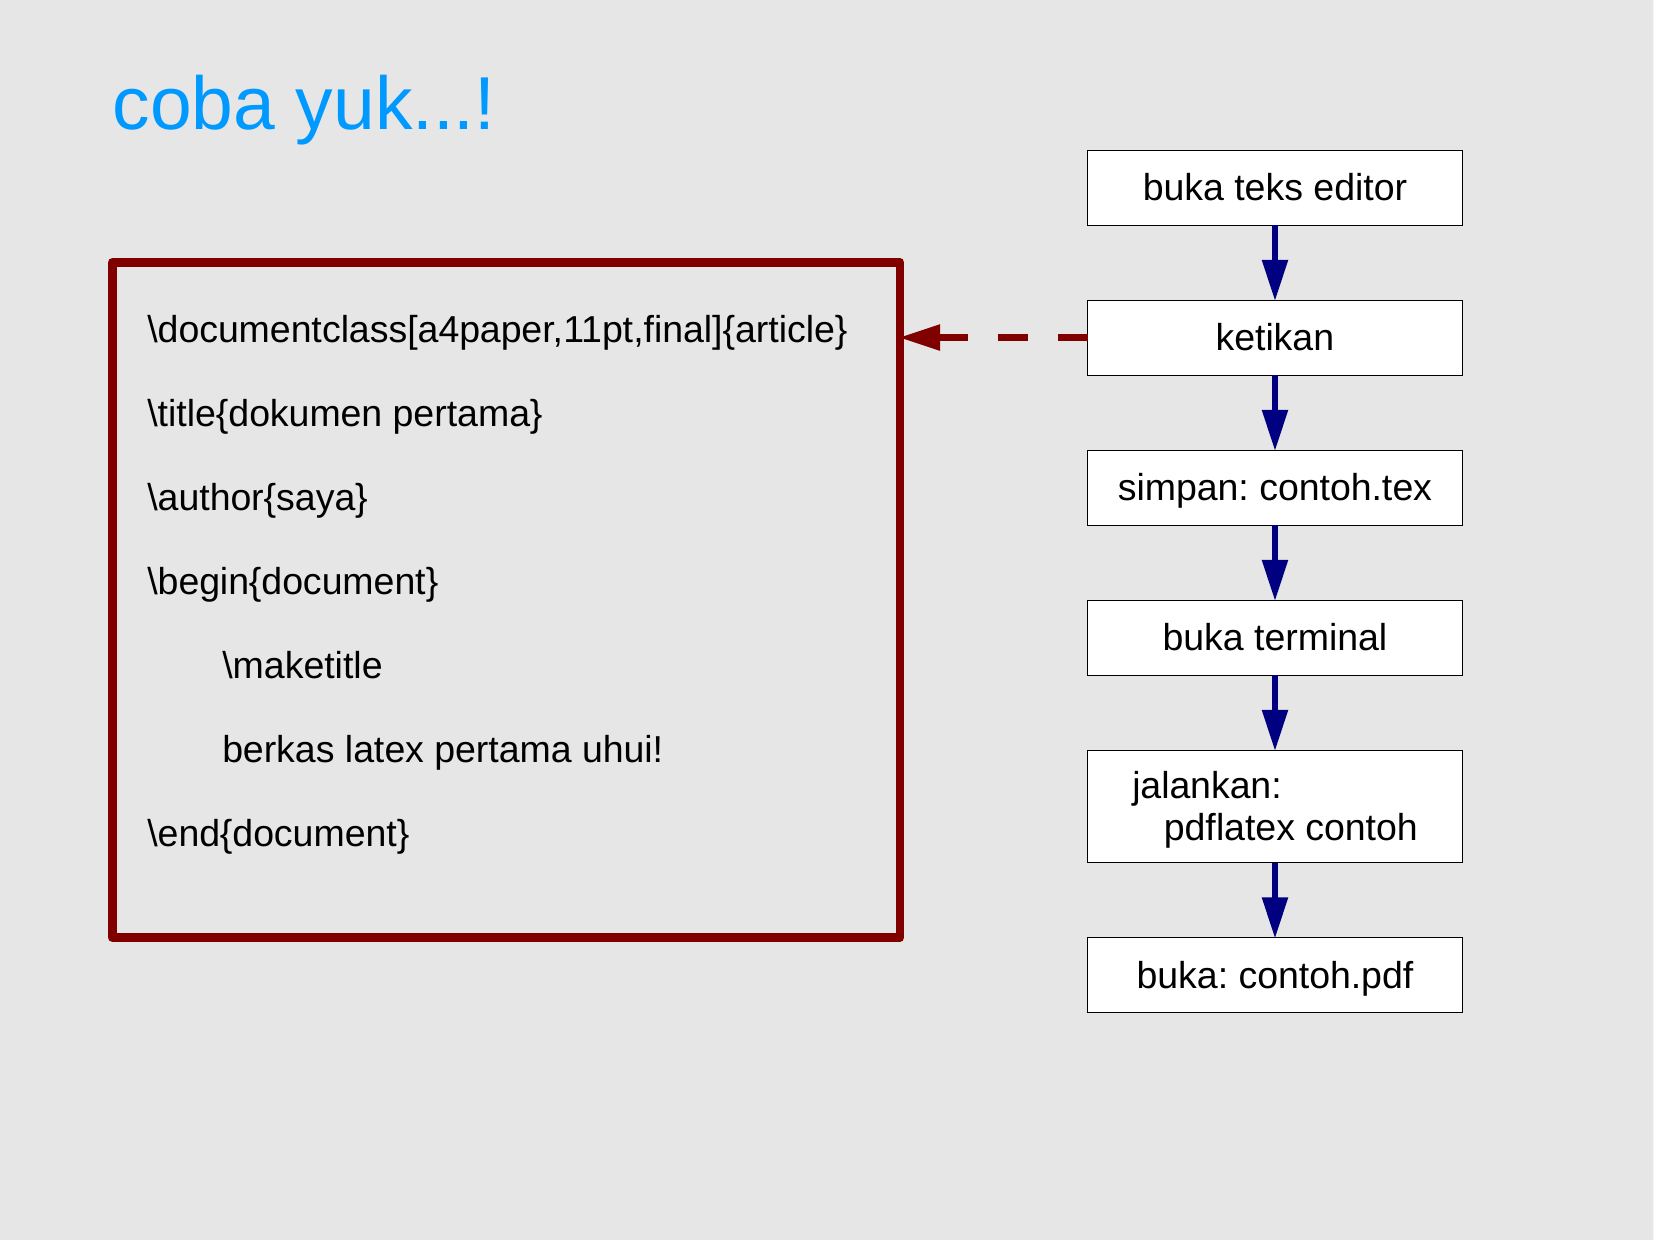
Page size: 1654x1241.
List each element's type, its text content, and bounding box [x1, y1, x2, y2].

text_box simpan: contoh.tex [1087, 450, 1463, 526]
text_box buka teks editor [1087, 150, 1463, 226]
text_box jalankan: pdflatex contoh [1087, 750, 1463, 863]
text_box buka: contoh.pdf [1087, 937, 1463, 1013]
text_box \documentclass[a4paper,11pt,final]{article} \title{dokumen pertama} \author{saya} \begin{document} \maketitle berkas latex pertama uhui! \end{document} [132, 301, 863, 863]
text_box ketikan [1087, 300, 1463, 376]
title coba yuk...! [112, 56, 1571, 151]
text_box buka terminal [1087, 600, 1463, 676]
